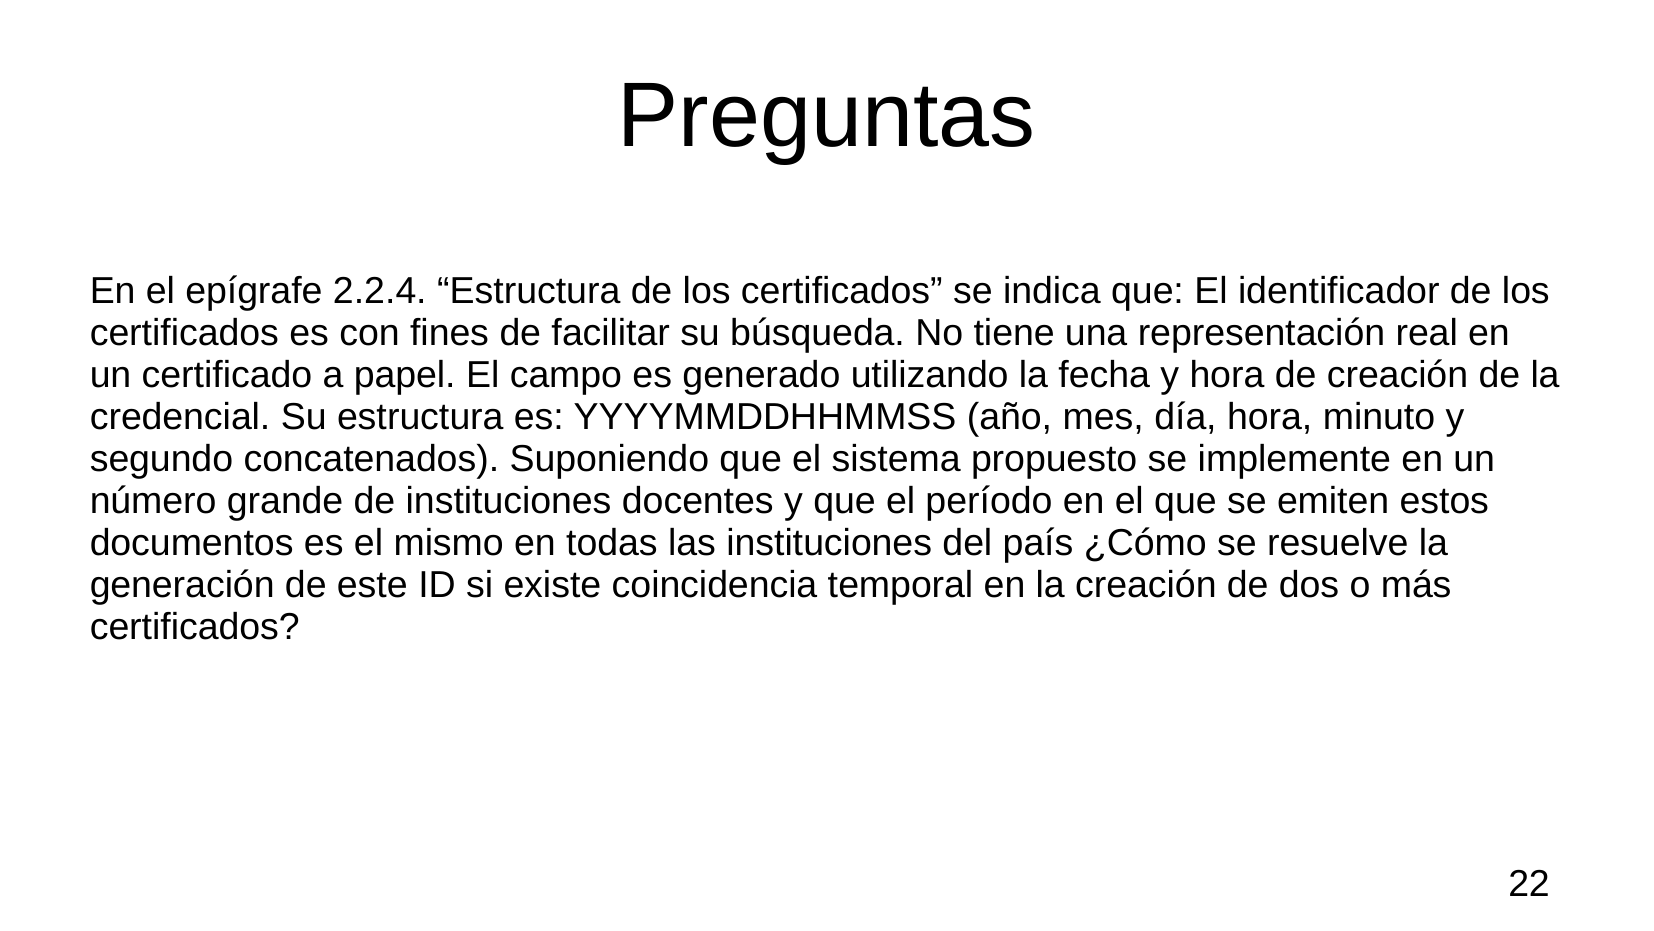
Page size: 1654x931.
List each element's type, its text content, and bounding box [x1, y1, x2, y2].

text_box En el epígrafe 2.2.4. “Estructura de los certificados” se indica que: El identificador de los certificados es con fines de facilitar su búsqueda. No tiene una representación real en un certificado a papel. El campo es generado utilizando la fecha y hora de creación de la credencial. Su estructura es: YYYYMMDDHHMMSS (año, mes, día, hora, minuto y segundo concatenados). Suponiendo que el sistema propuesto se implemente en un número grande de instituciones docentes y que el período en el que se emiten estos documentos es el mismo en todas las instituciones del país ¿Cómo se resuelve la generación de este ID si existe coincidencia temporal en la creación de dos o más certificados? [75, 262, 1576, 713]
text_box <number> [1493, 855, 1654, 931]
title Preguntas [82, 37, 1571, 193]
